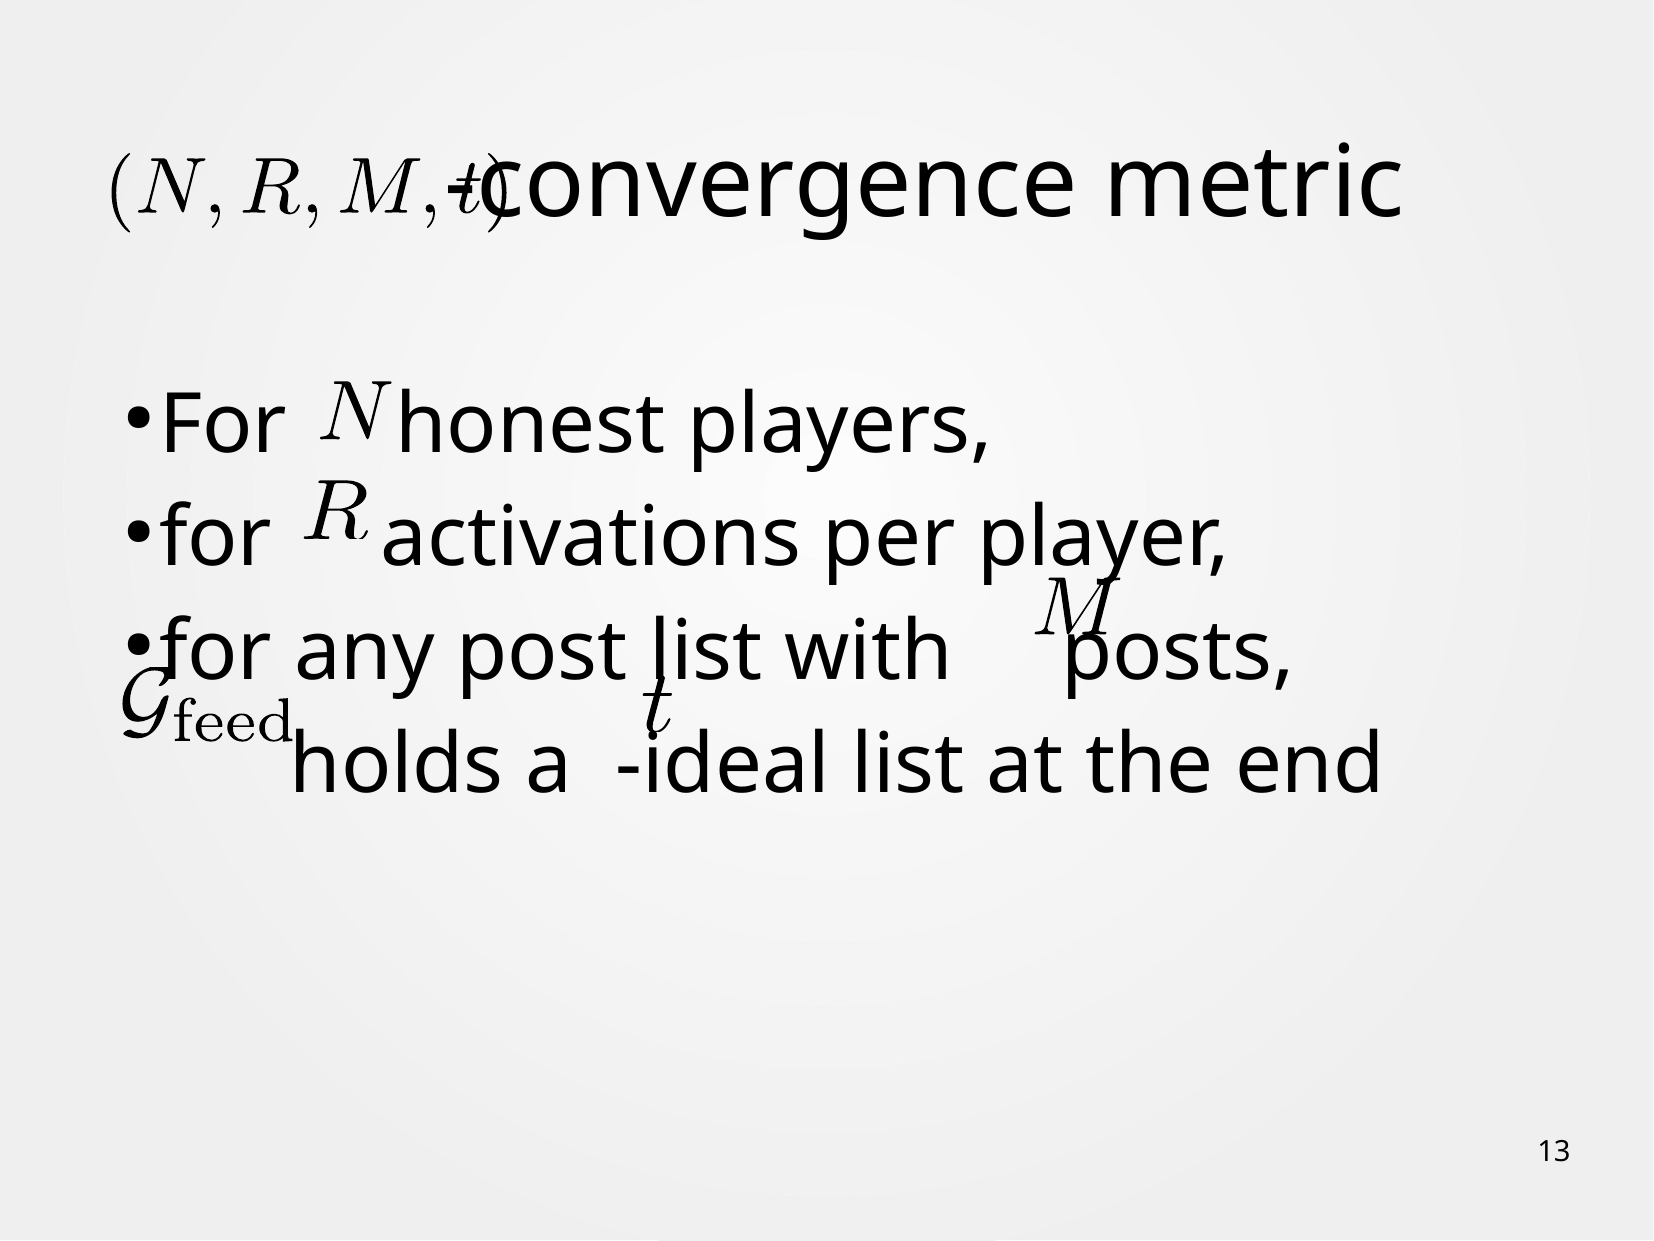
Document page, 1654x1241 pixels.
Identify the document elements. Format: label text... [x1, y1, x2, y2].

picture [1027, 574, 1127, 638]
picture [100, 150, 518, 236]
picture [118, 667, 296, 742]
picture [300, 480, 369, 539]
text_box For honest players, for activations per player, for any post list with posts, holds a -ideal list at the end [108, 355, 1562, 816]
picture [640, 676, 676, 732]
title -convergence metric [106, 124, 1586, 246]
picture [313, 378, 398, 443]
